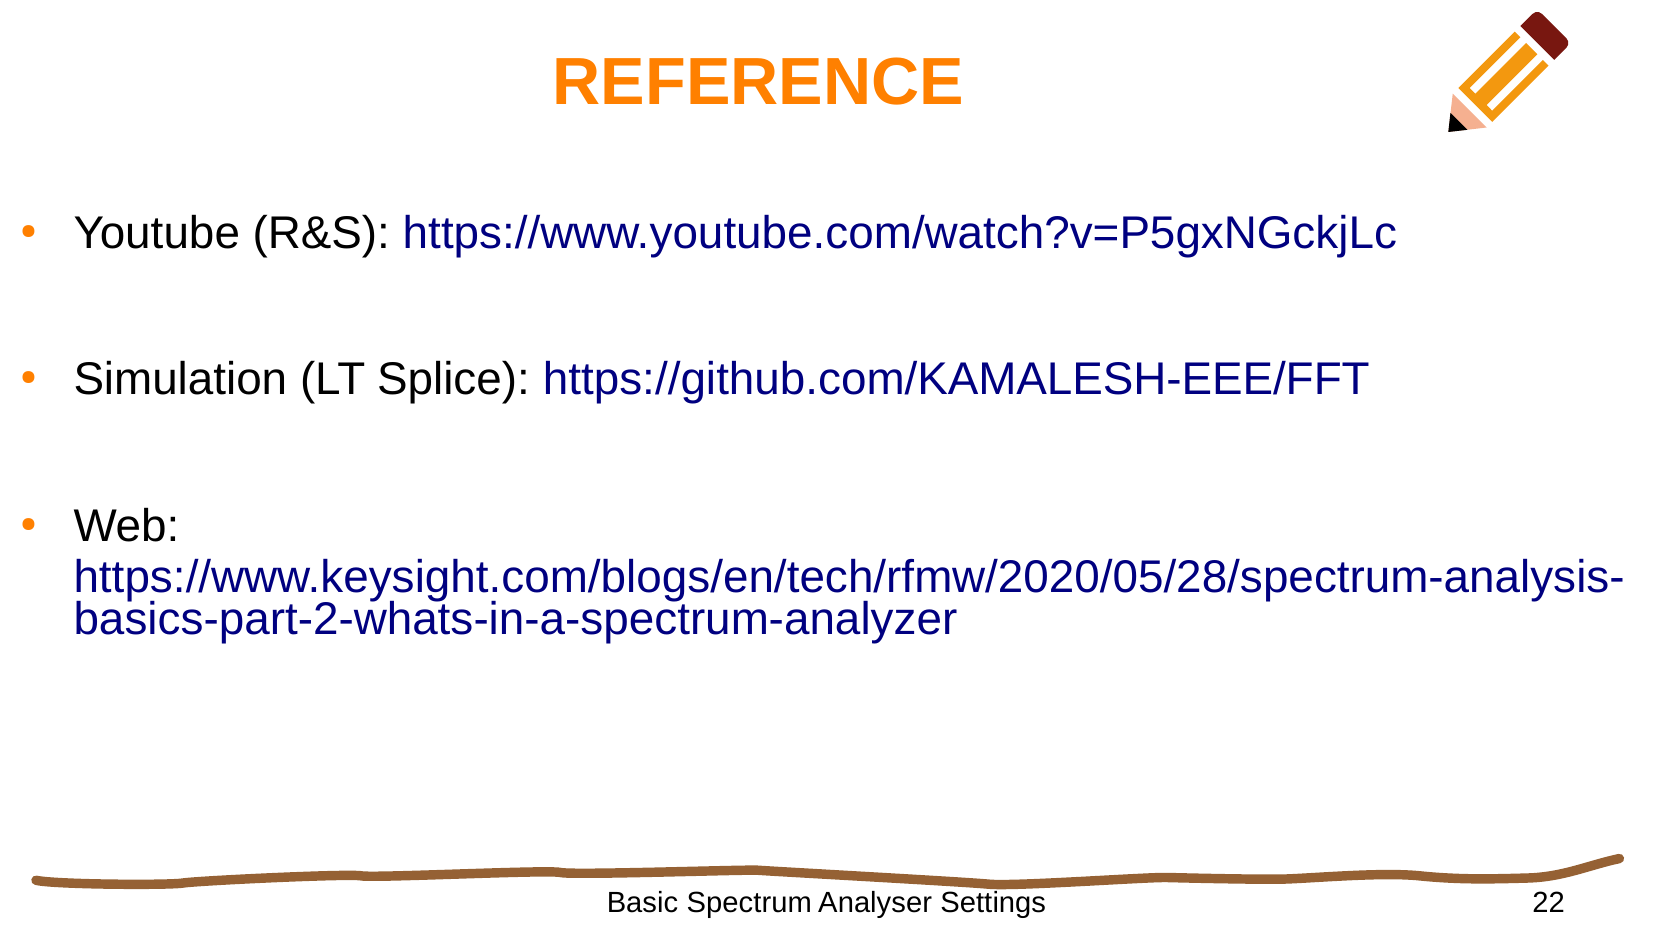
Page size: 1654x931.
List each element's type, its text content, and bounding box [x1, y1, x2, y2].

list Youtube (R&S): https://www.youtube.com/watch?v=P5gxNGckjLc Simulation (LT Splice): https://github.com/KAMALESH-EEE/FFT Web: https://www.keysight.com/blogs/en/tech/rfmw/2020/05/28/spectrum-analysis-basics-part-2-whats-in-a-spectrum-analyzer [2, 206, 1636, 857]
title REFERENCE [88, 29, 1447, 133]
